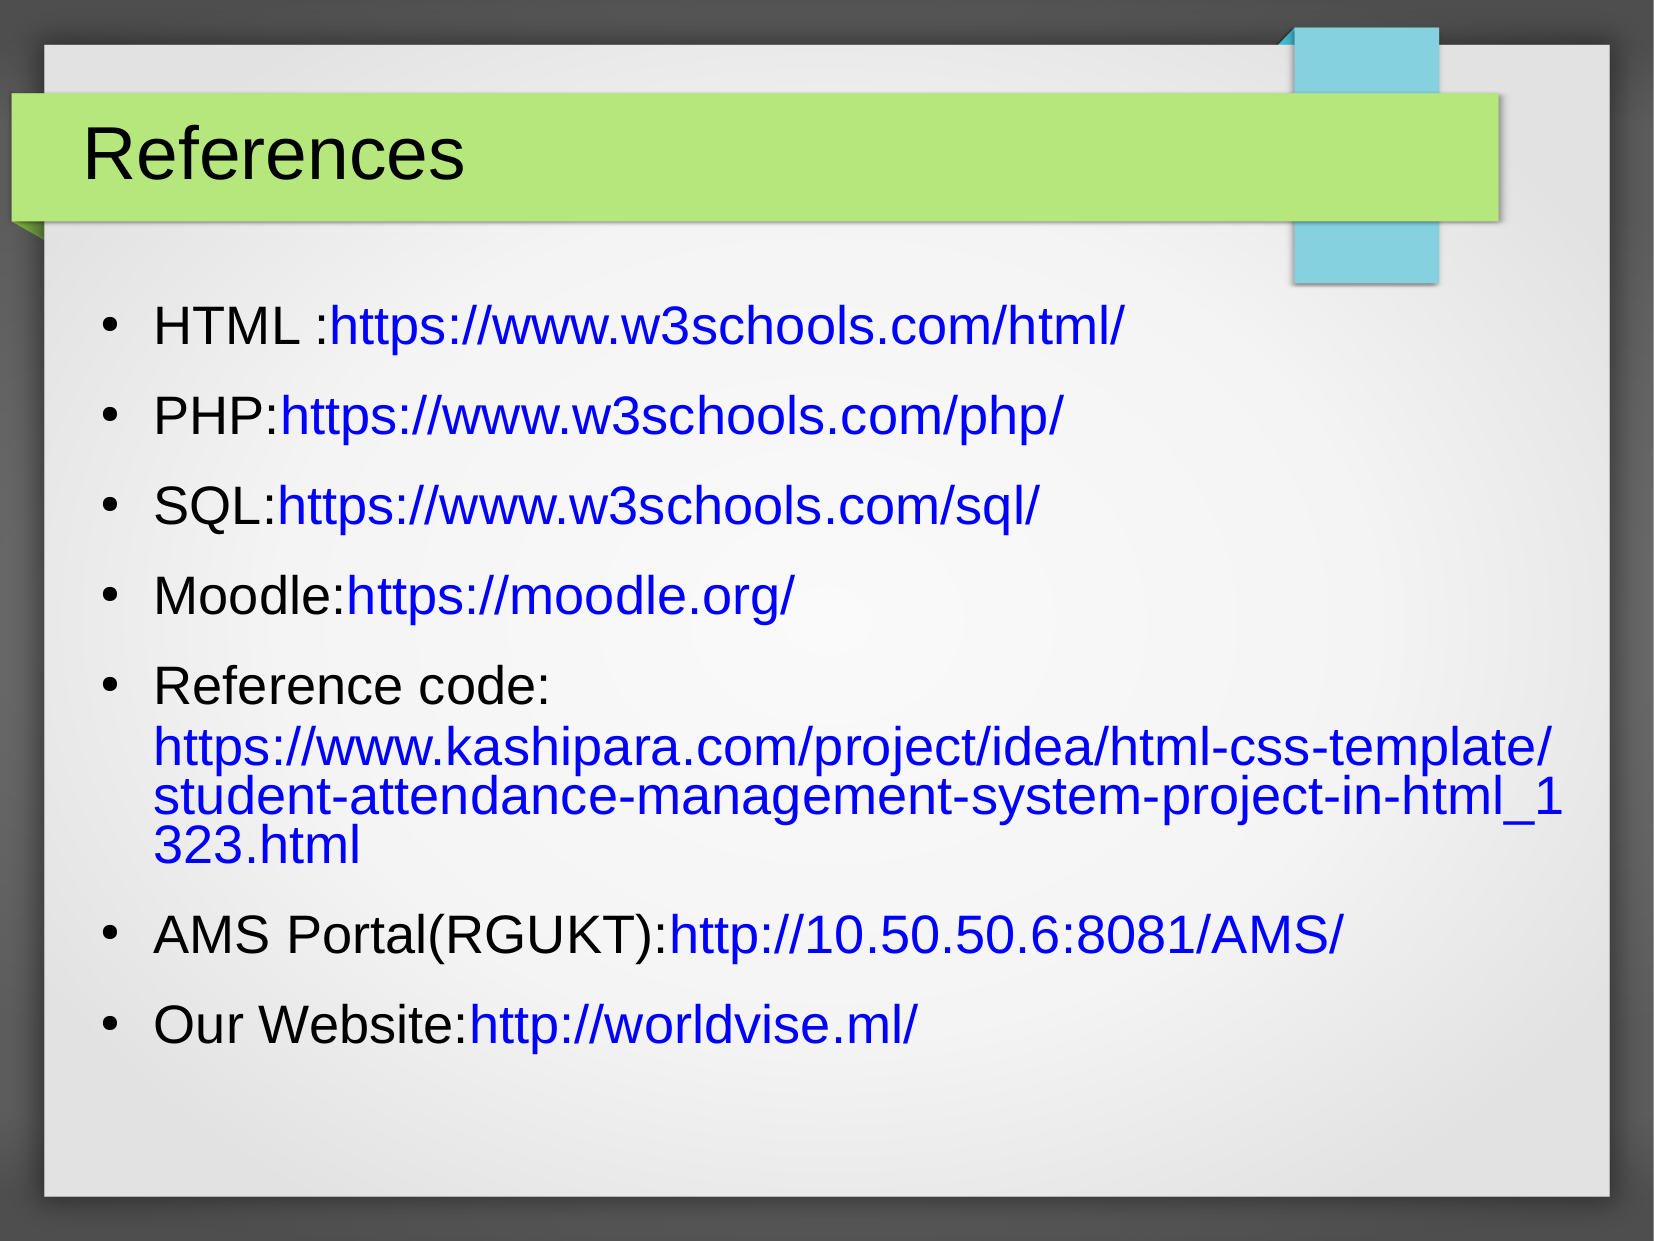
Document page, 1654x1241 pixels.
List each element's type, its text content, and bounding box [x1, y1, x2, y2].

title References [82, 94, 1264, 213]
list HTML :https://www.w3schools.com/html/ PHP:https://www.w3schools.com/php/ SQL:https://www.w3schools.com/sql/ Moodle:https://moodle.org/ Reference code:https://www.kashipara.com/project/idea/html-css-template/student-attendance-management-system-project-in-html_1323.html AMS Portal(RGUKT):http://10.50.50.6:8081/AMS/ Our Website:http://worldvise.ml/ [82, 295, 1571, 1015]
picture [0, 0, 1654, 1241]
